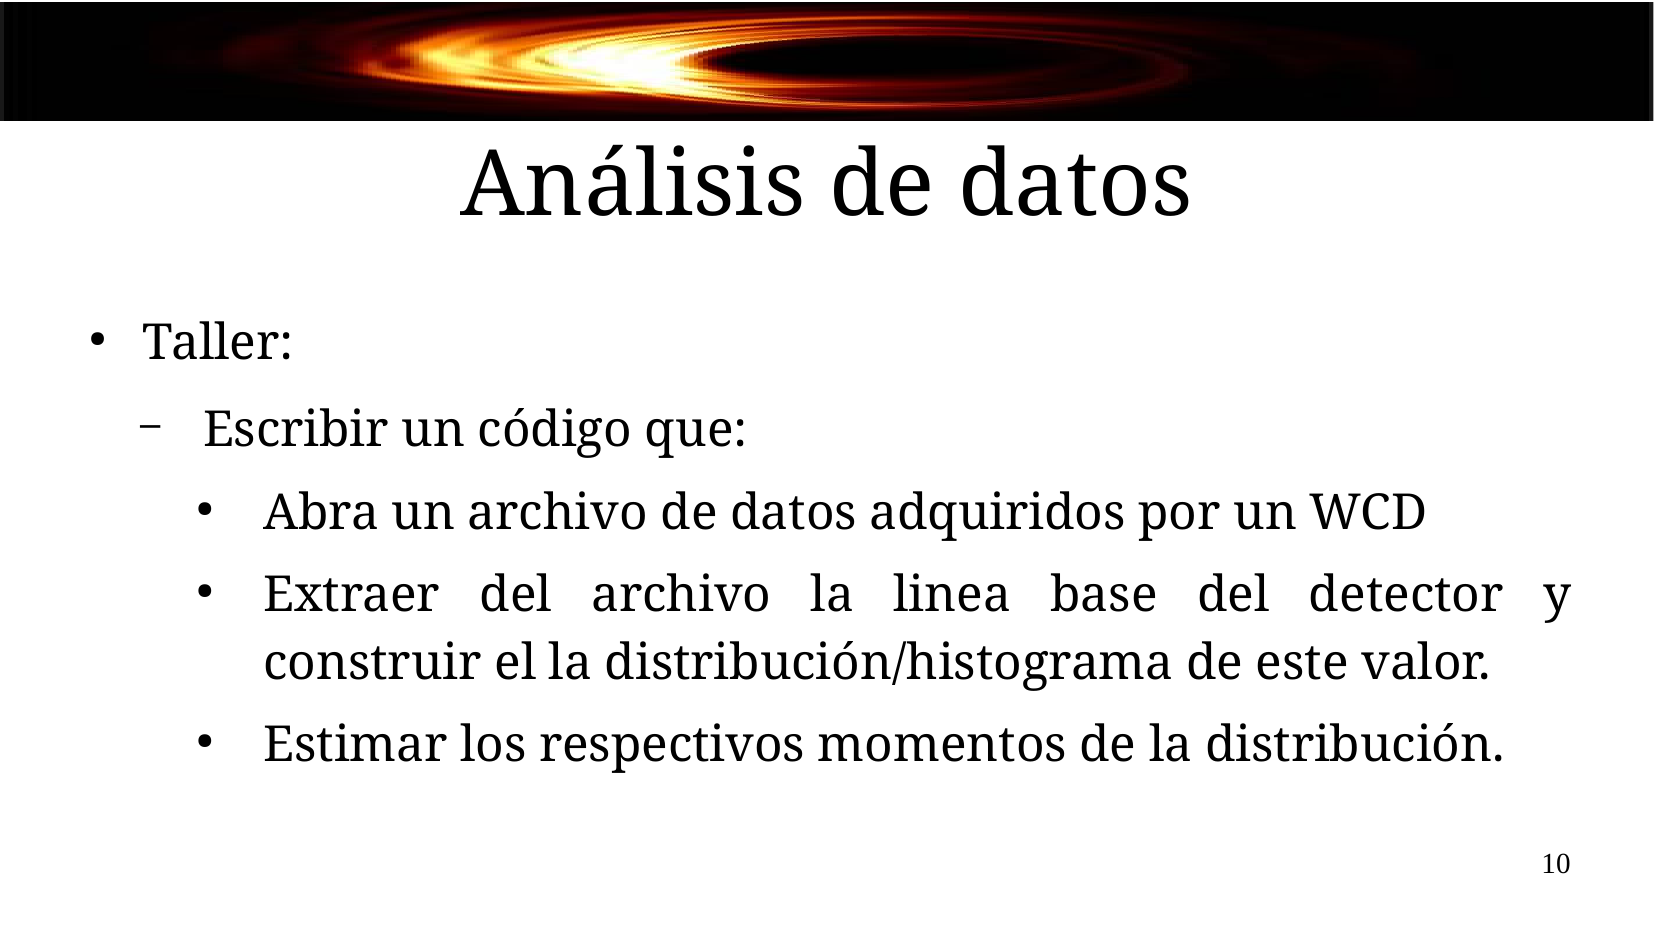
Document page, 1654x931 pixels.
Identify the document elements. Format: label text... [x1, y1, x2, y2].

list Taller: Escribir un código que: Abra un archivo de datos adquiridos por un WCD Extraer del archivo la linea base del detector y construir el la distribución/histograma de este valor. Estimar los respectivos momentos de la distribución. [82, 306, 1571, 871]
picture [0, 2, 1654, 121]
title Análisis de datos [82, 121, 1571, 258]
